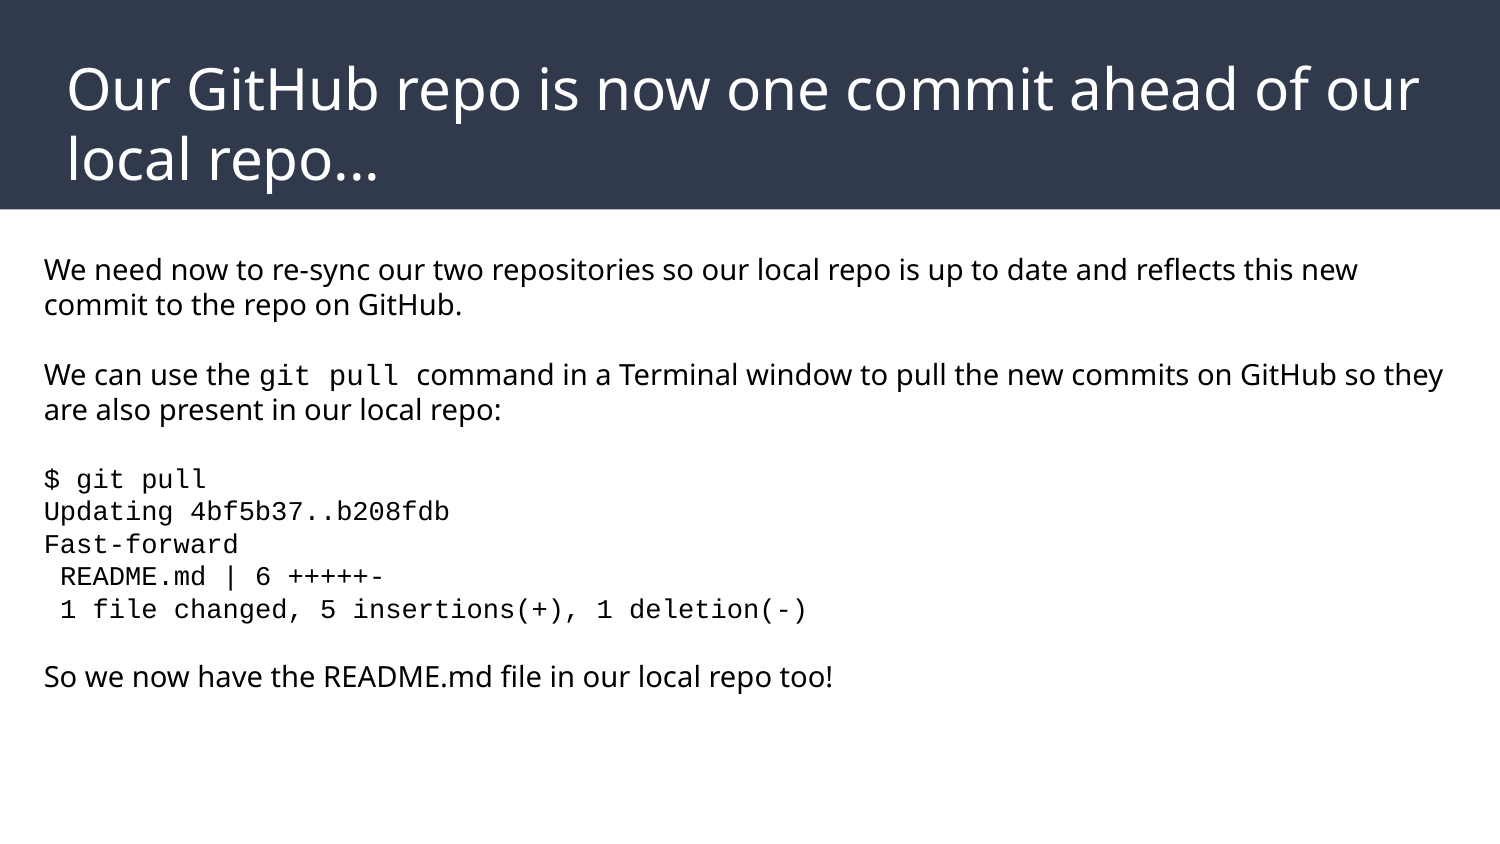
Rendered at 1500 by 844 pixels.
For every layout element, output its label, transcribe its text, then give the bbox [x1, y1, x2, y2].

text_box We need now to re-sync our two repositories so our local repo is up to date and reflects this new commit to the repo on GitHub. We can use the git pull command in a Terminal window to pull the new commits on GitHub so they are also present in our local repo: $ git pull Updating 4bf5b37..b208fdb Fast-forward README.md | 6 +++++- 1 file changed, 5 insertions(+), 1 deletion(-) So we now have the README.md file in our local repo too! [28, 236, 1470, 812]
title Our GitHub repo is now one commit ahead of our local repo... [51, 37, 1449, 140]
